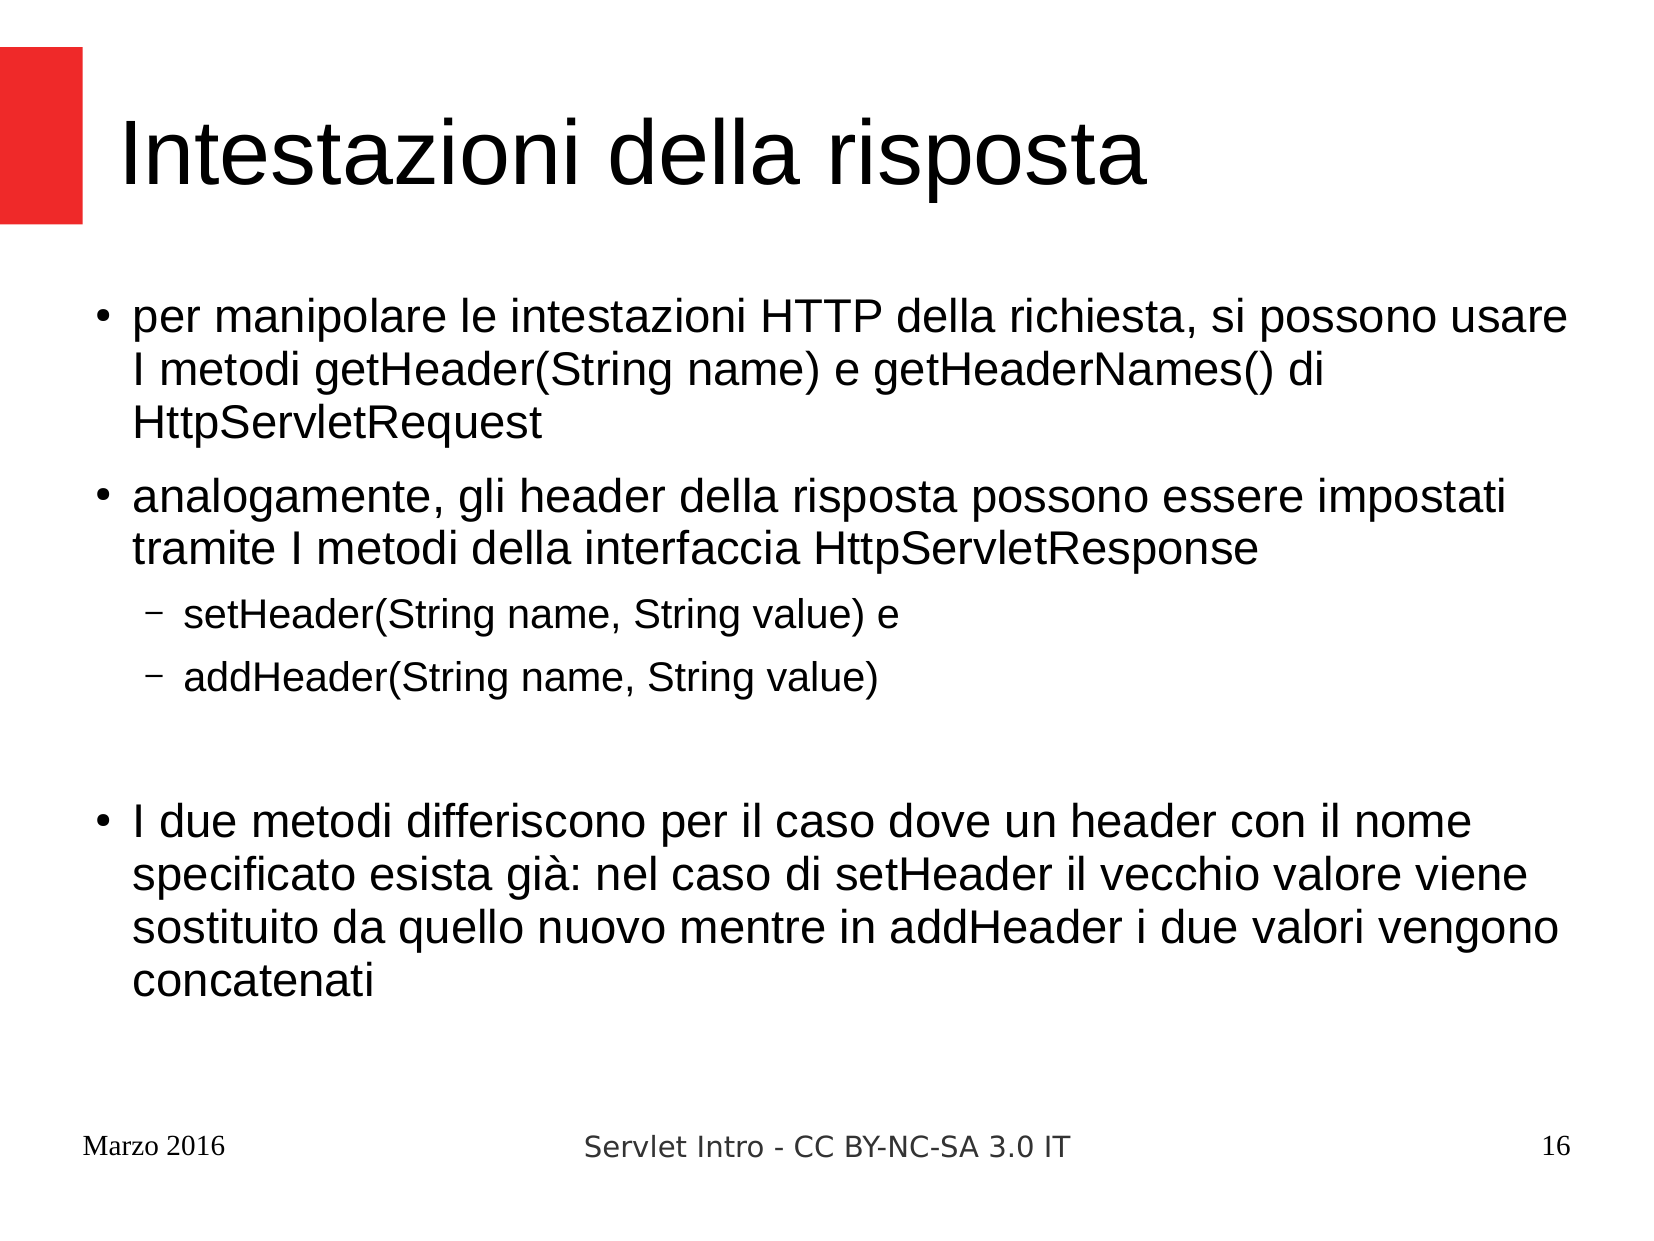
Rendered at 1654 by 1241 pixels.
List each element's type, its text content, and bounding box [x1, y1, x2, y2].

title Intestazioni della risposta [118, 49, 1607, 257]
list per manipolare le intestazioni HTTP della richiesta, si possono usare I metodi getHeader(String name) e getHeaderNames() di HttpServletRequest analogamente, gli header della risposta possono essere impostati tramite I metodi della interfaccia HttpServletResponse setHeader(String name, String value) e addHeader(String name, String value) I due metodi differiscono per il caso dove un header con il nome specificato esista già: nel caso di setHeader il vecchio valore viene sostituito da quello nuovo mentre in addHeader i due valori vengono concatenati [82, 290, 1571, 1010]
